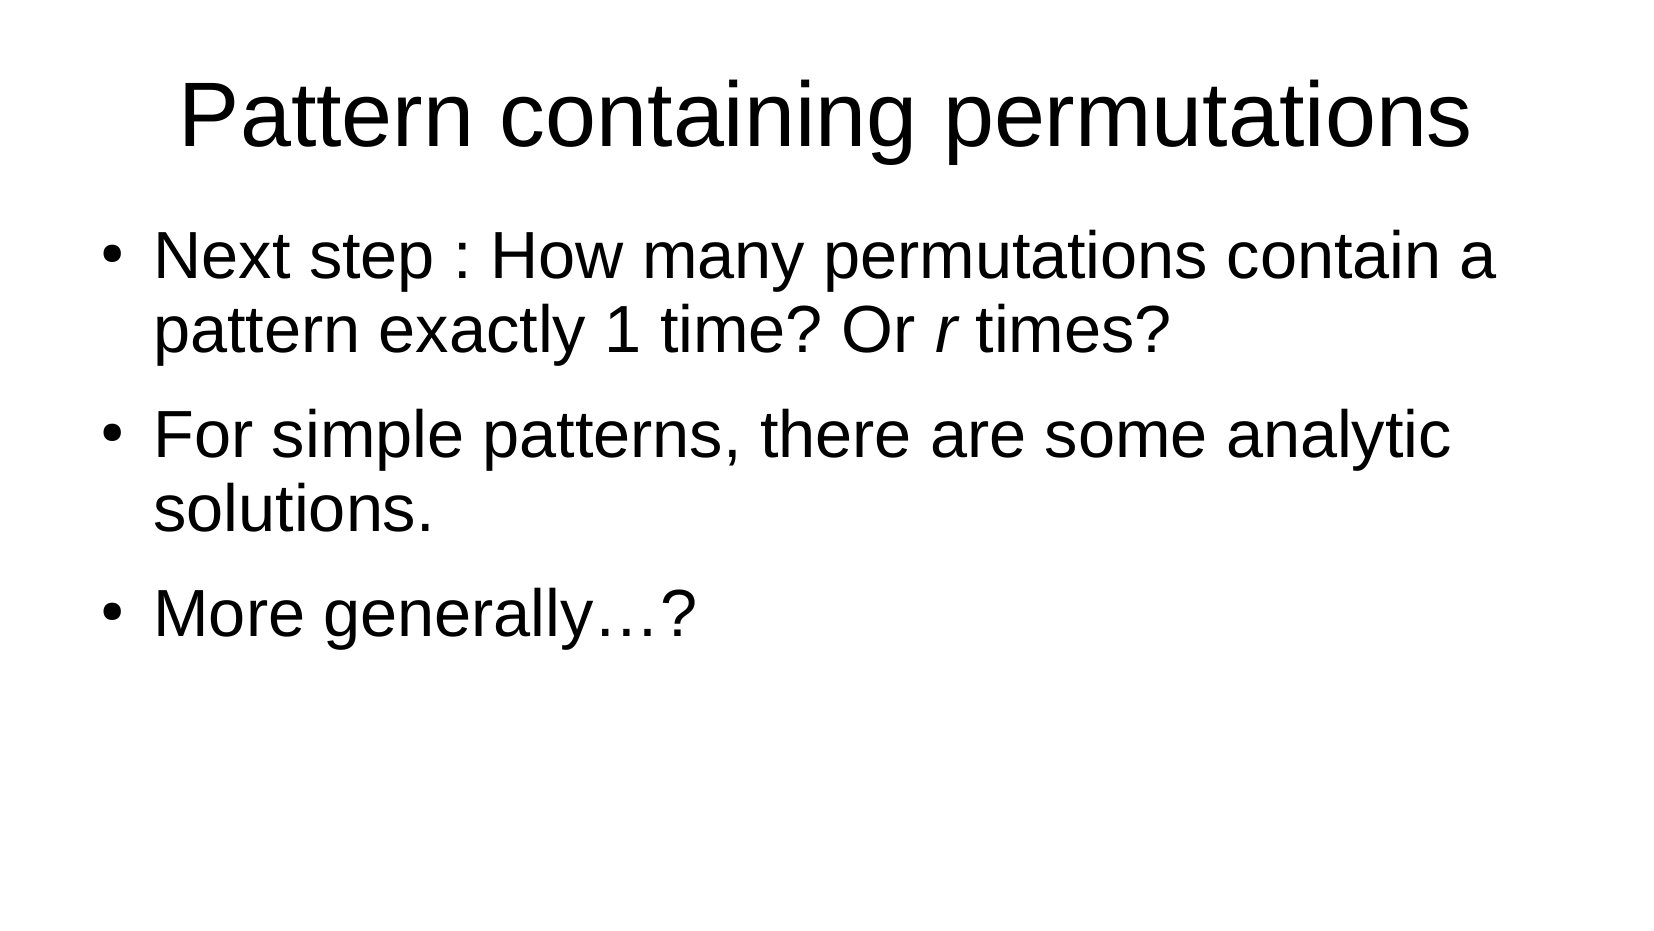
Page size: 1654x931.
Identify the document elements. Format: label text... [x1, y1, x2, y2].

title Pattern containing permutations [82, 37, 1571, 193]
list Next step : How many permutations contain a pattern exactly 1 time? Or r times? For simple patterns, there are some analytic solutions. More generally…? [82, 217, 1571, 758]
